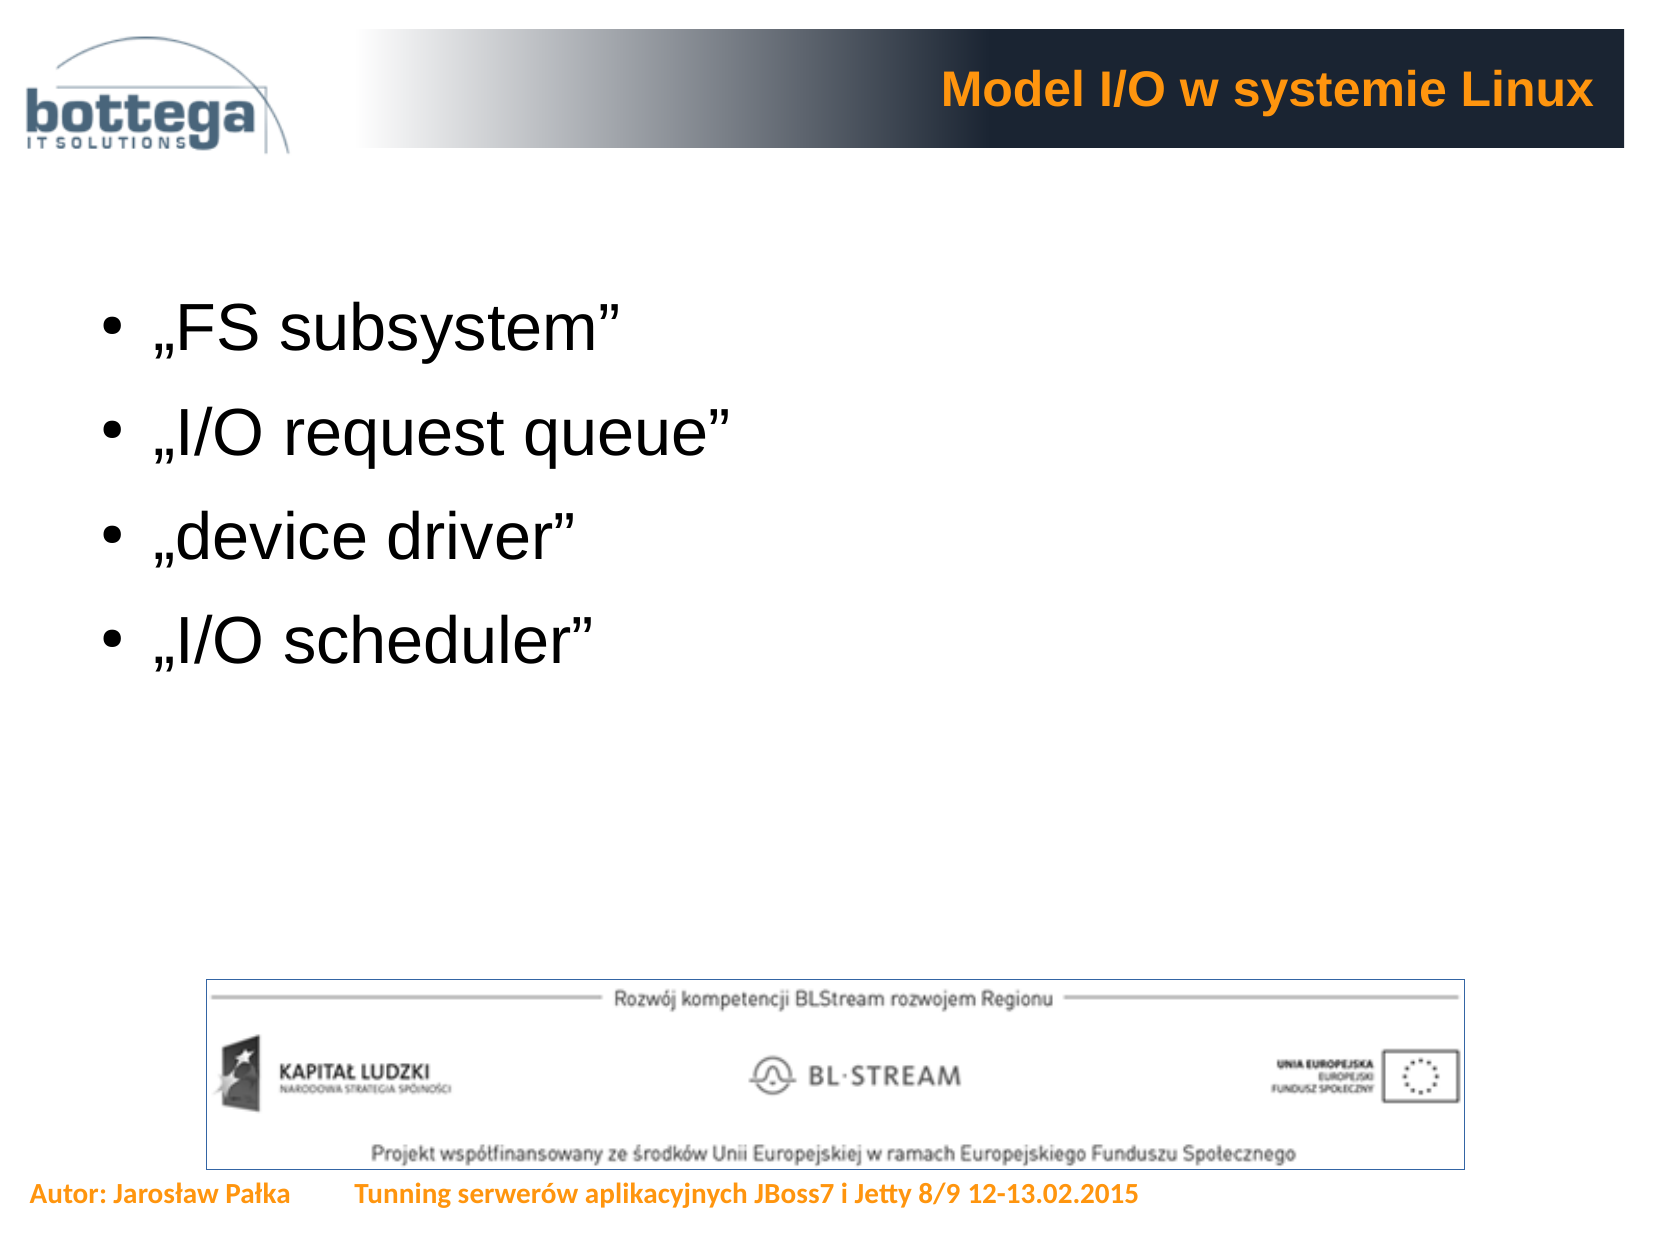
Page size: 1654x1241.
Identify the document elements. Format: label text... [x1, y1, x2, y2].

picture [207, 1109, 1464, 1169]
list „FS subsystem” „I/O request queue” „device driver” „I/O scheduler” [82, 290, 1571, 1109]
title Model I/O w systemie Linux [354, 29, 1625, 148]
picture [17, 29, 296, 160]
